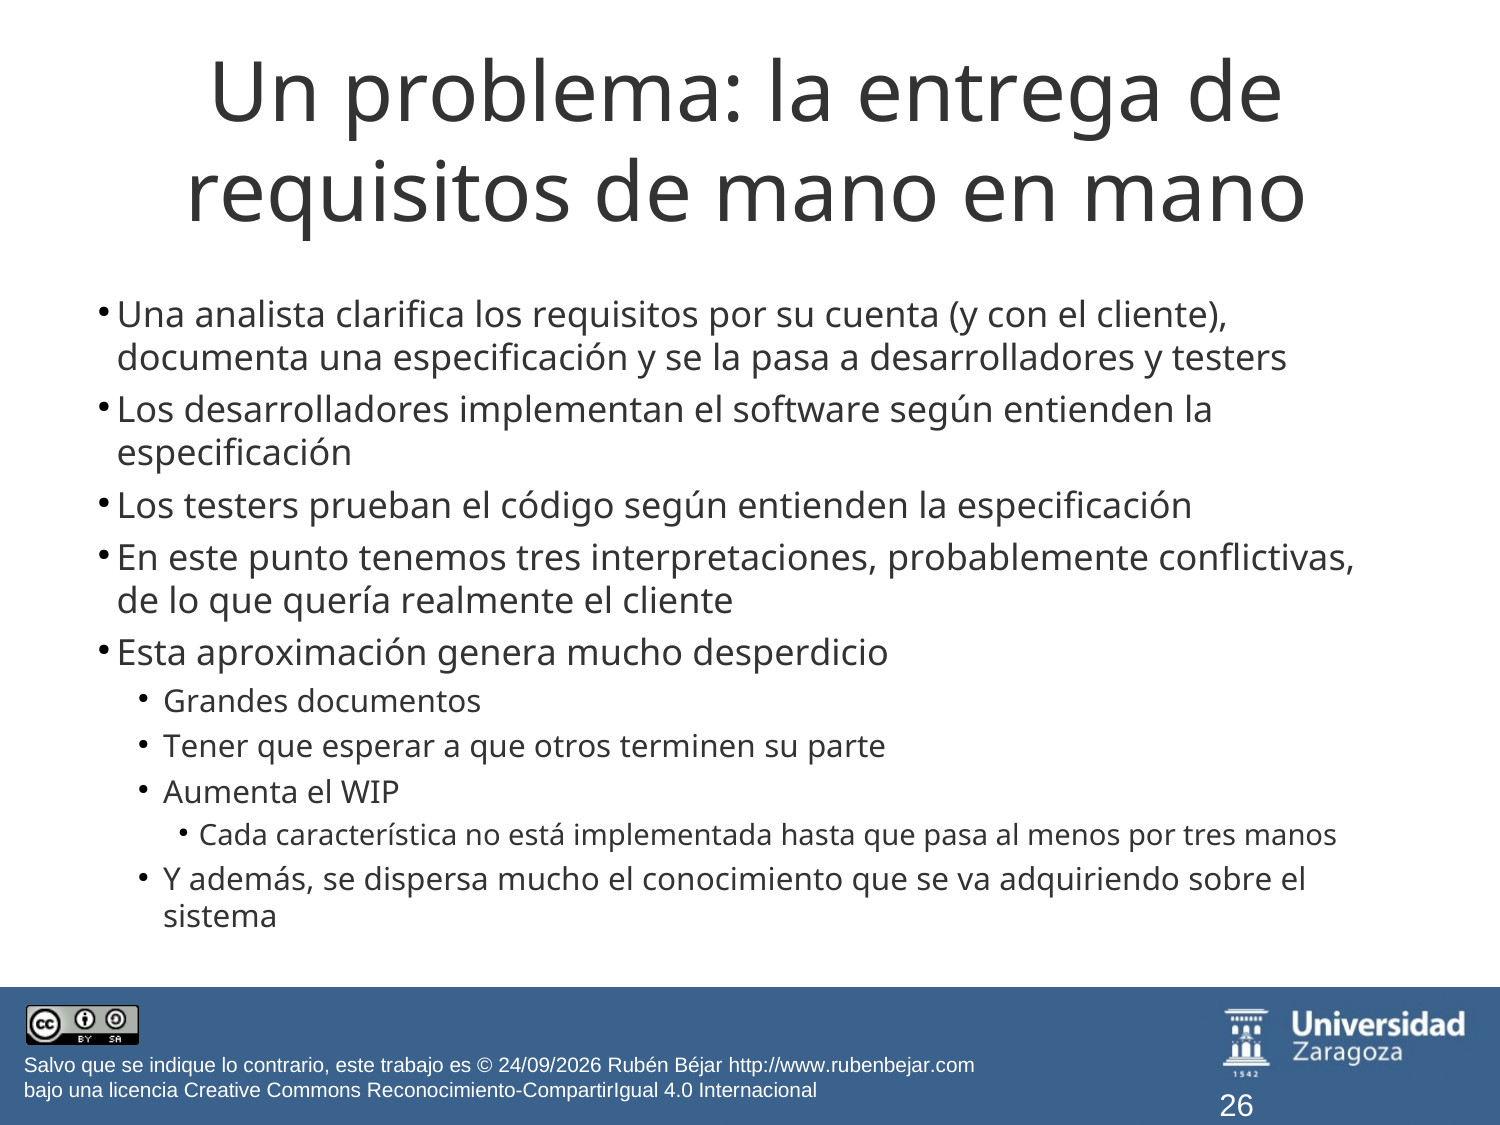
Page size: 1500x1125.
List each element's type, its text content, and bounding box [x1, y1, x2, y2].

list Una analista clarifica los requisitos por su cuenta (y con el cliente), documenta una especificación y se la pasa a desarrolladores y testers Los desarrolladores implementan el software según entienden la especificación Los testers prueban el código según entienden la especificación En este punto tenemos tres interpretaciones, probablemente conflictivas, de lo que quería realmente el cliente Esta aproximación genera mucho desperdicio Grandes documentos Tener que esperar a que otros terminen su parte Aumenta el WIP Cada característica no está implementada hasta que pasa al menos por tres manos Y además, se dispersa mucho el conocimiento que se va adquiriendo sobre el sistema [82, 283, 1418, 957]
picture [0, 987, 1500, 1125]
title Un problema: la entrega de requisitos de mano en mano [74, 20, 1420, 257]
